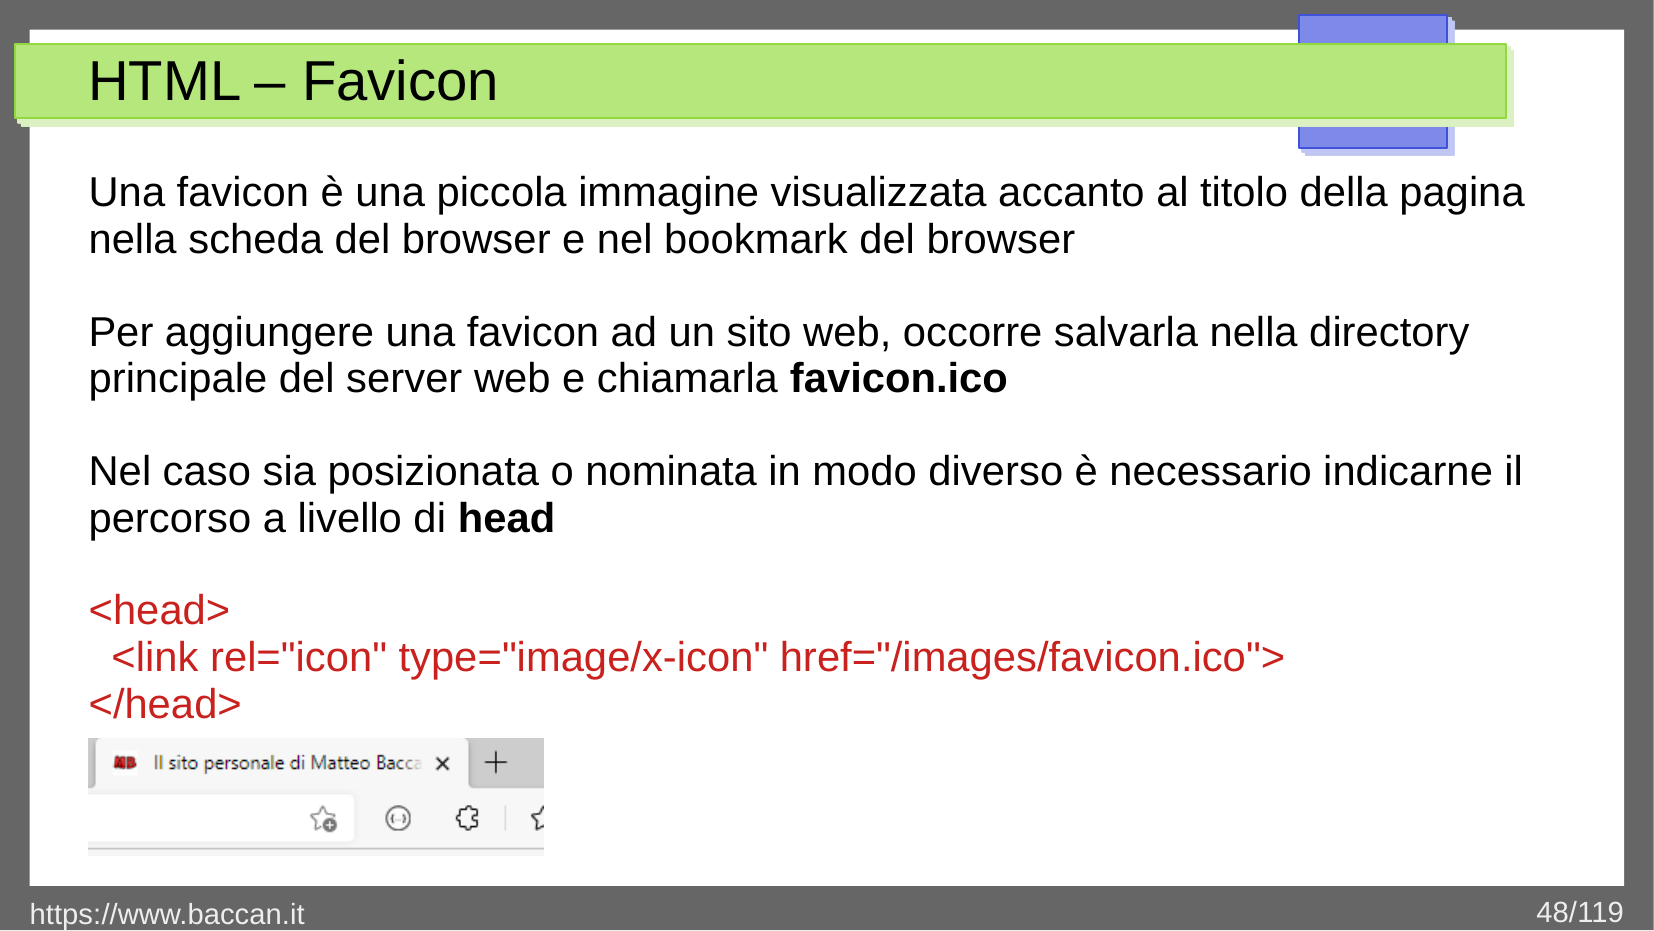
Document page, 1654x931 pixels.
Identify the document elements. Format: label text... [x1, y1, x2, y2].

text_box Una favicon è una piccola immagine visualizzata accanto al titolo della pagina nella scheda del browser e nel bookmark del browser Per aggiungere una favicon ad un sito web, occorre salvarla nella directory principale del server web e chiamarla favicon.ico Nel caso sia posizionata o nominata in modo diverso è necessario indicarne il percorso a livello di head <head> <link rel="icon" type="image/x-icon" href="/images/favicon.ico"> </head> [88, 169, 1565, 820]
picture [88, 738, 544, 856]
title HTML – Favicon [88, 44, 1506, 119]
